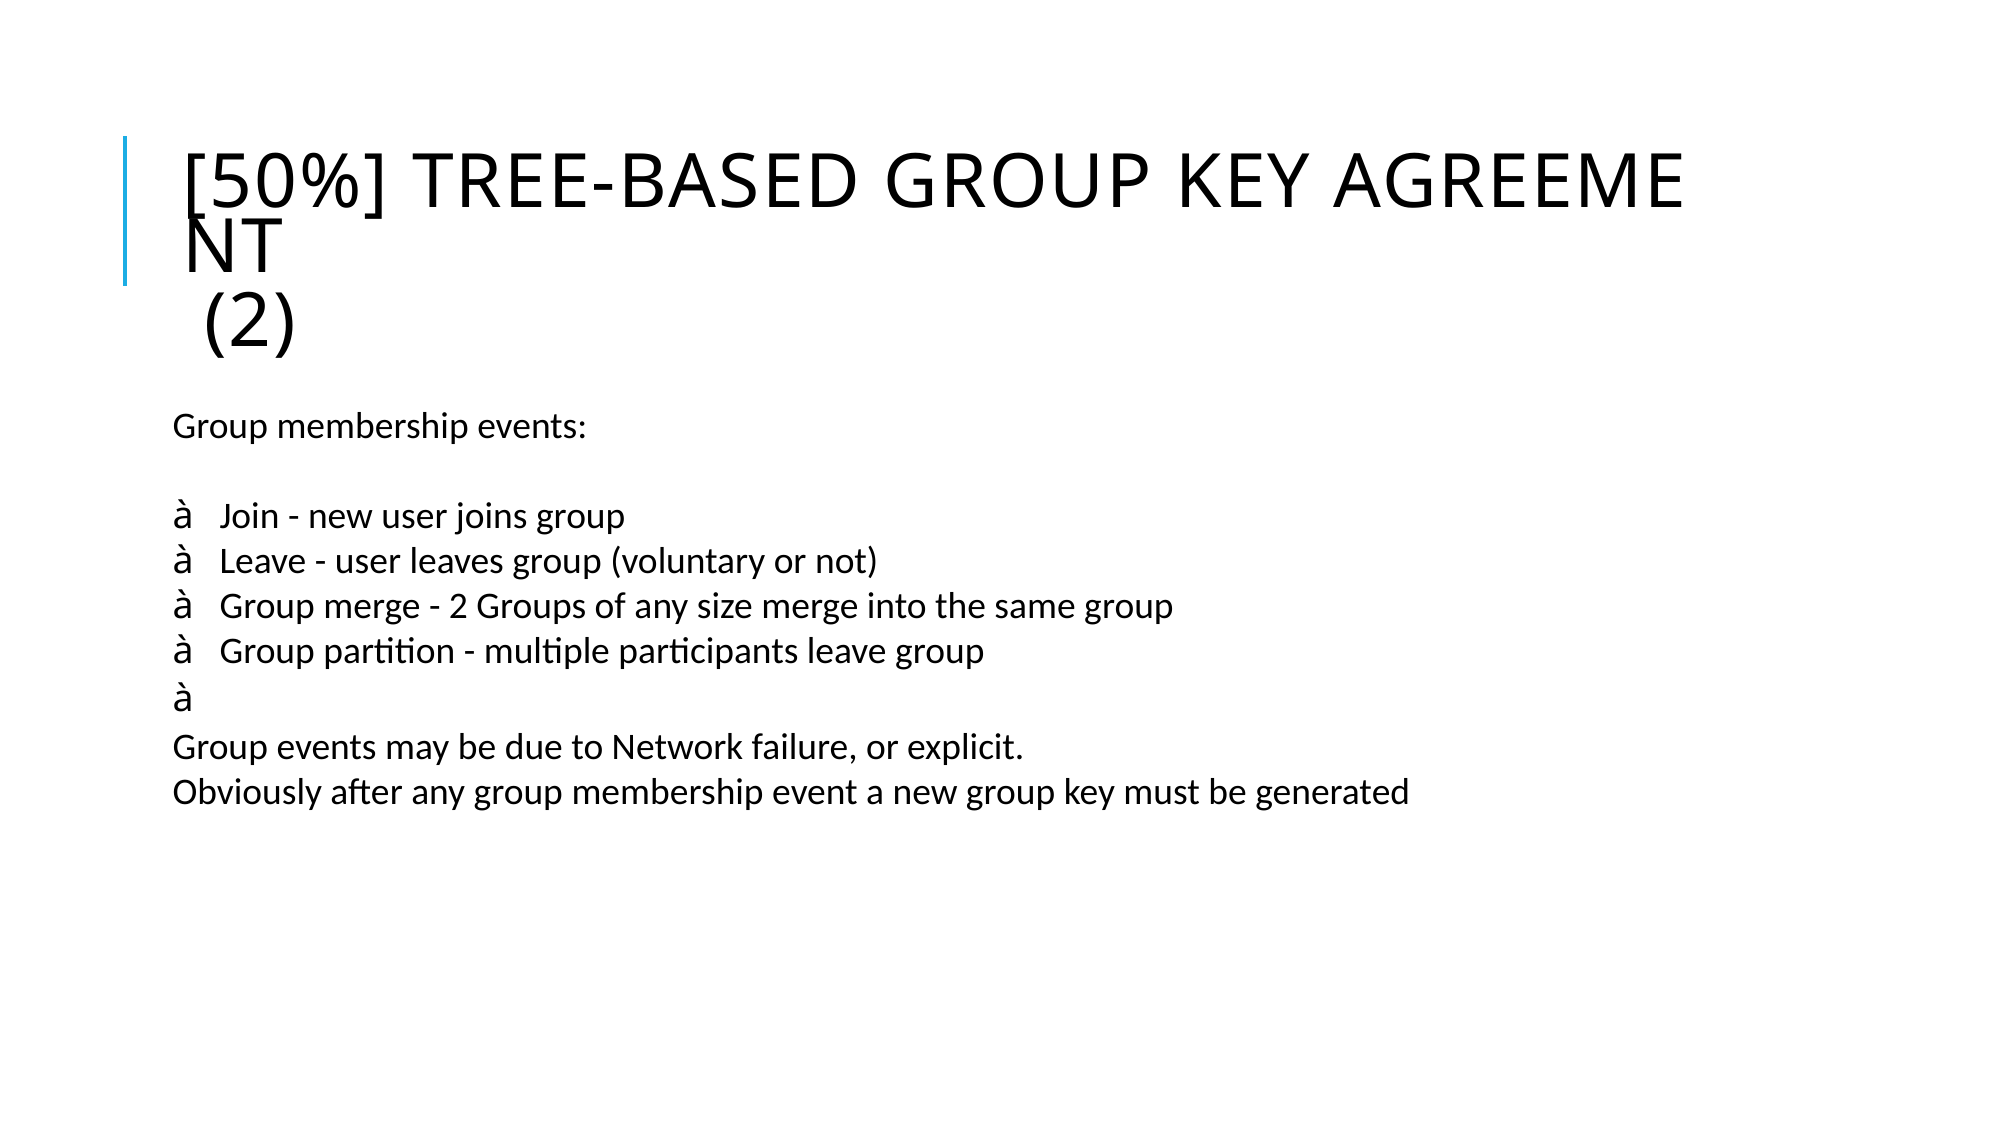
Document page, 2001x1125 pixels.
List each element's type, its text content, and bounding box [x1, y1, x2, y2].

text_box Group membership events: Join - new user joins group Leave - user leaves group (voluntary or not) Group merge - 2 Groups of any size merge into the same group Group partition - multiple participants leave group Group events may be due to Network failure, or explicit. Obviously after any group membership event a new group key must be generated [157, 393, 1843, 864]
title [50%] Tree-based Group Key Agreement (2) [168, 96, 1763, 343]
